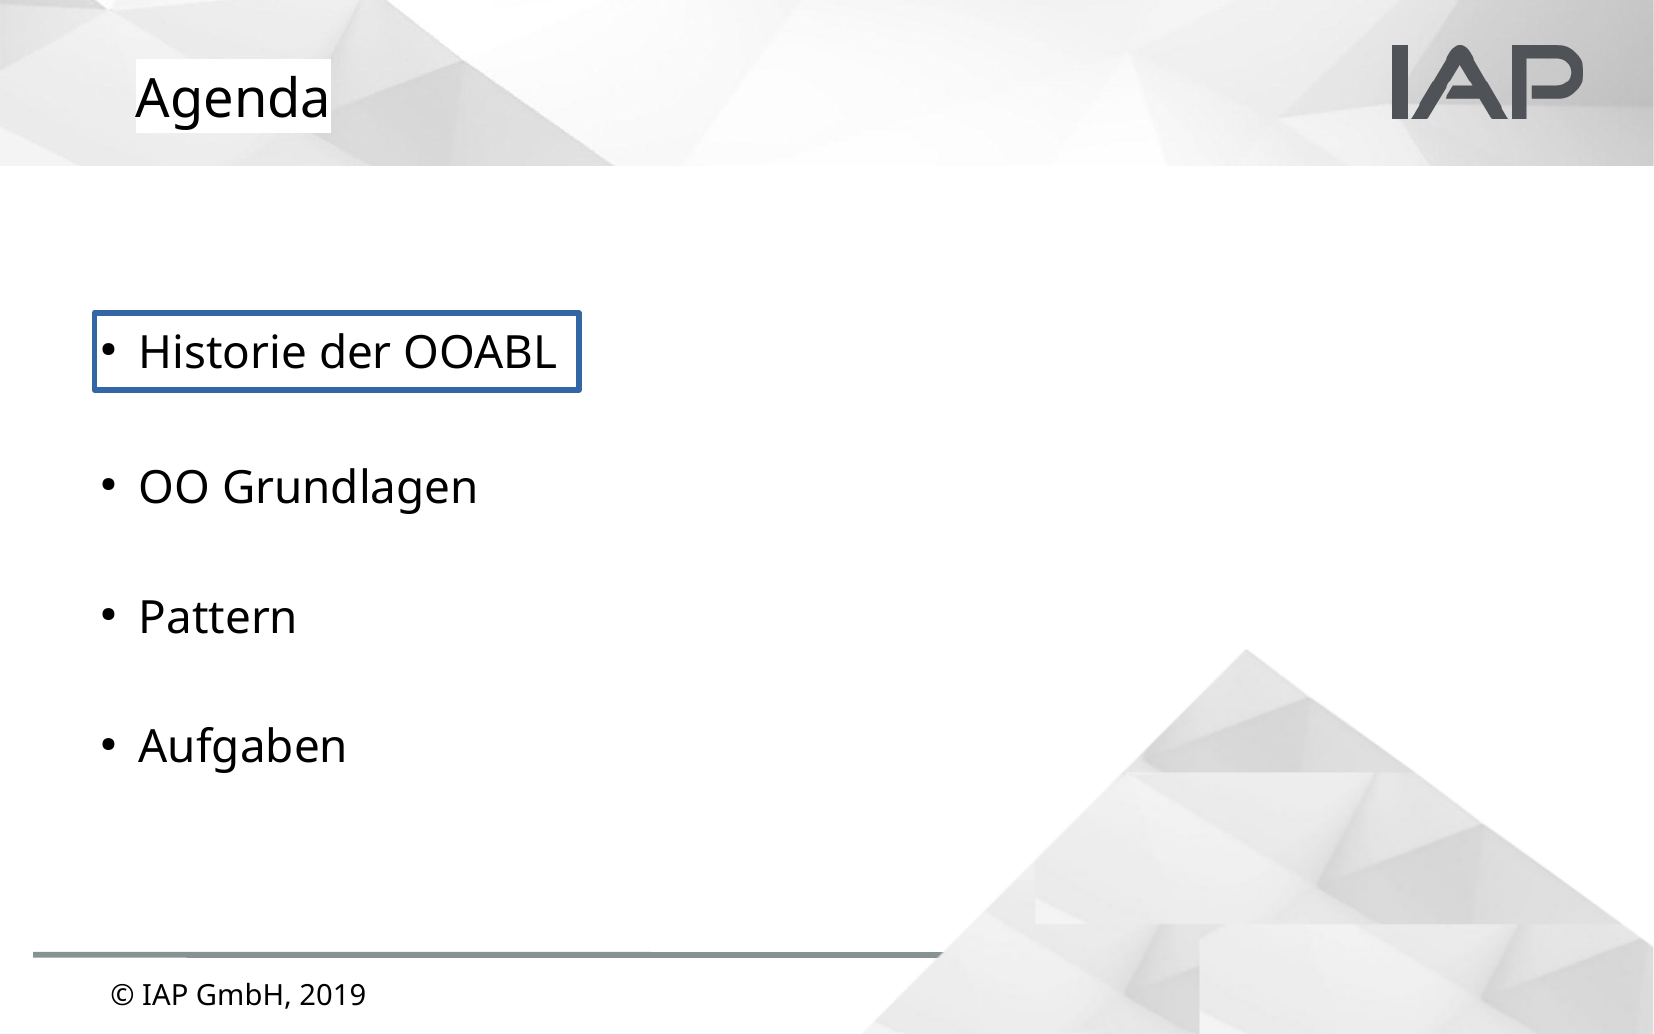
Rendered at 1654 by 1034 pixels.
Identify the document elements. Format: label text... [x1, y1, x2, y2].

list Historie der OOABL OO Grundlagen Pattern Aufgaben [82, 189, 1571, 844]
list [95, 460, 1371, 792]
title Agenda [135, 41, 1264, 152]
picture [0, 0, 1654, 166]
picture [862, 649, 1654, 1034]
